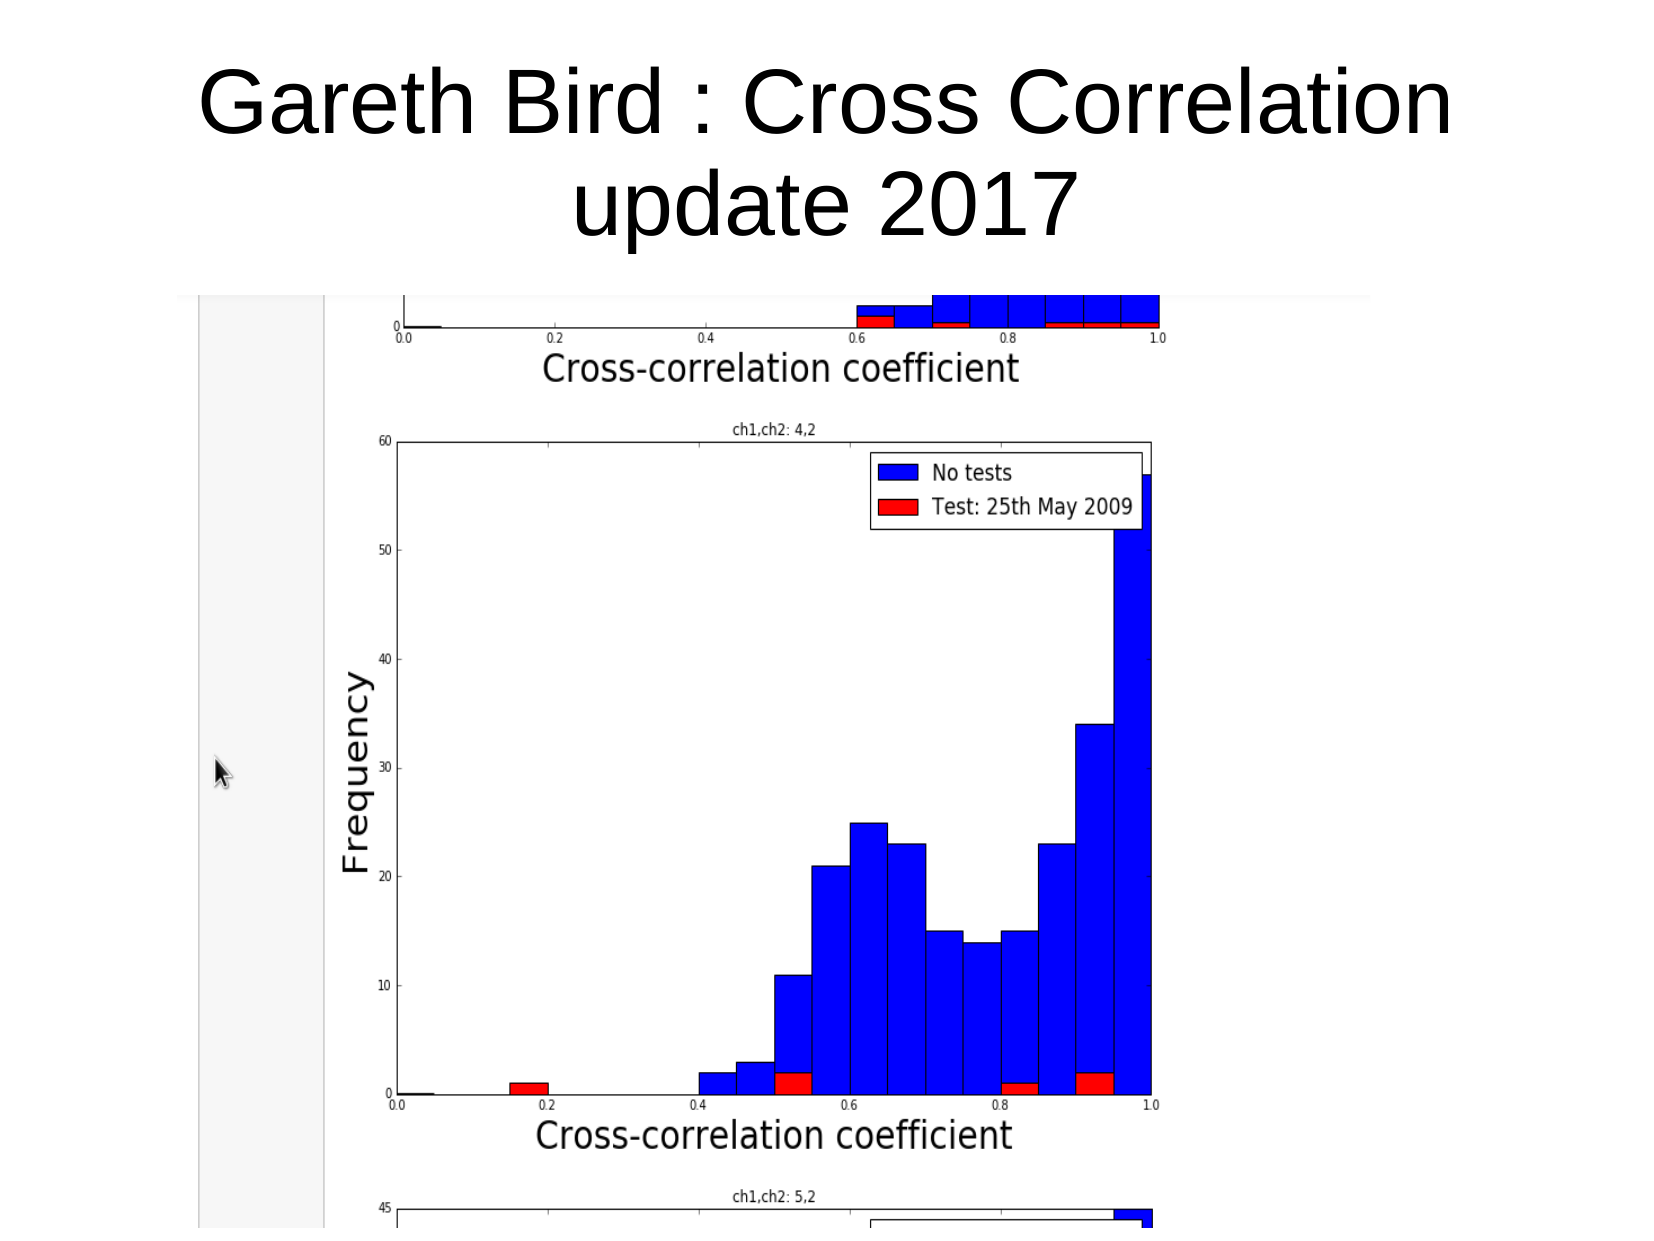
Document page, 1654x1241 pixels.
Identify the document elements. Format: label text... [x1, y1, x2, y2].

picture [177, 295, 1371, 1228]
title Gareth Bird : Cross Correlation update 2017 [82, 49, 1571, 257]
